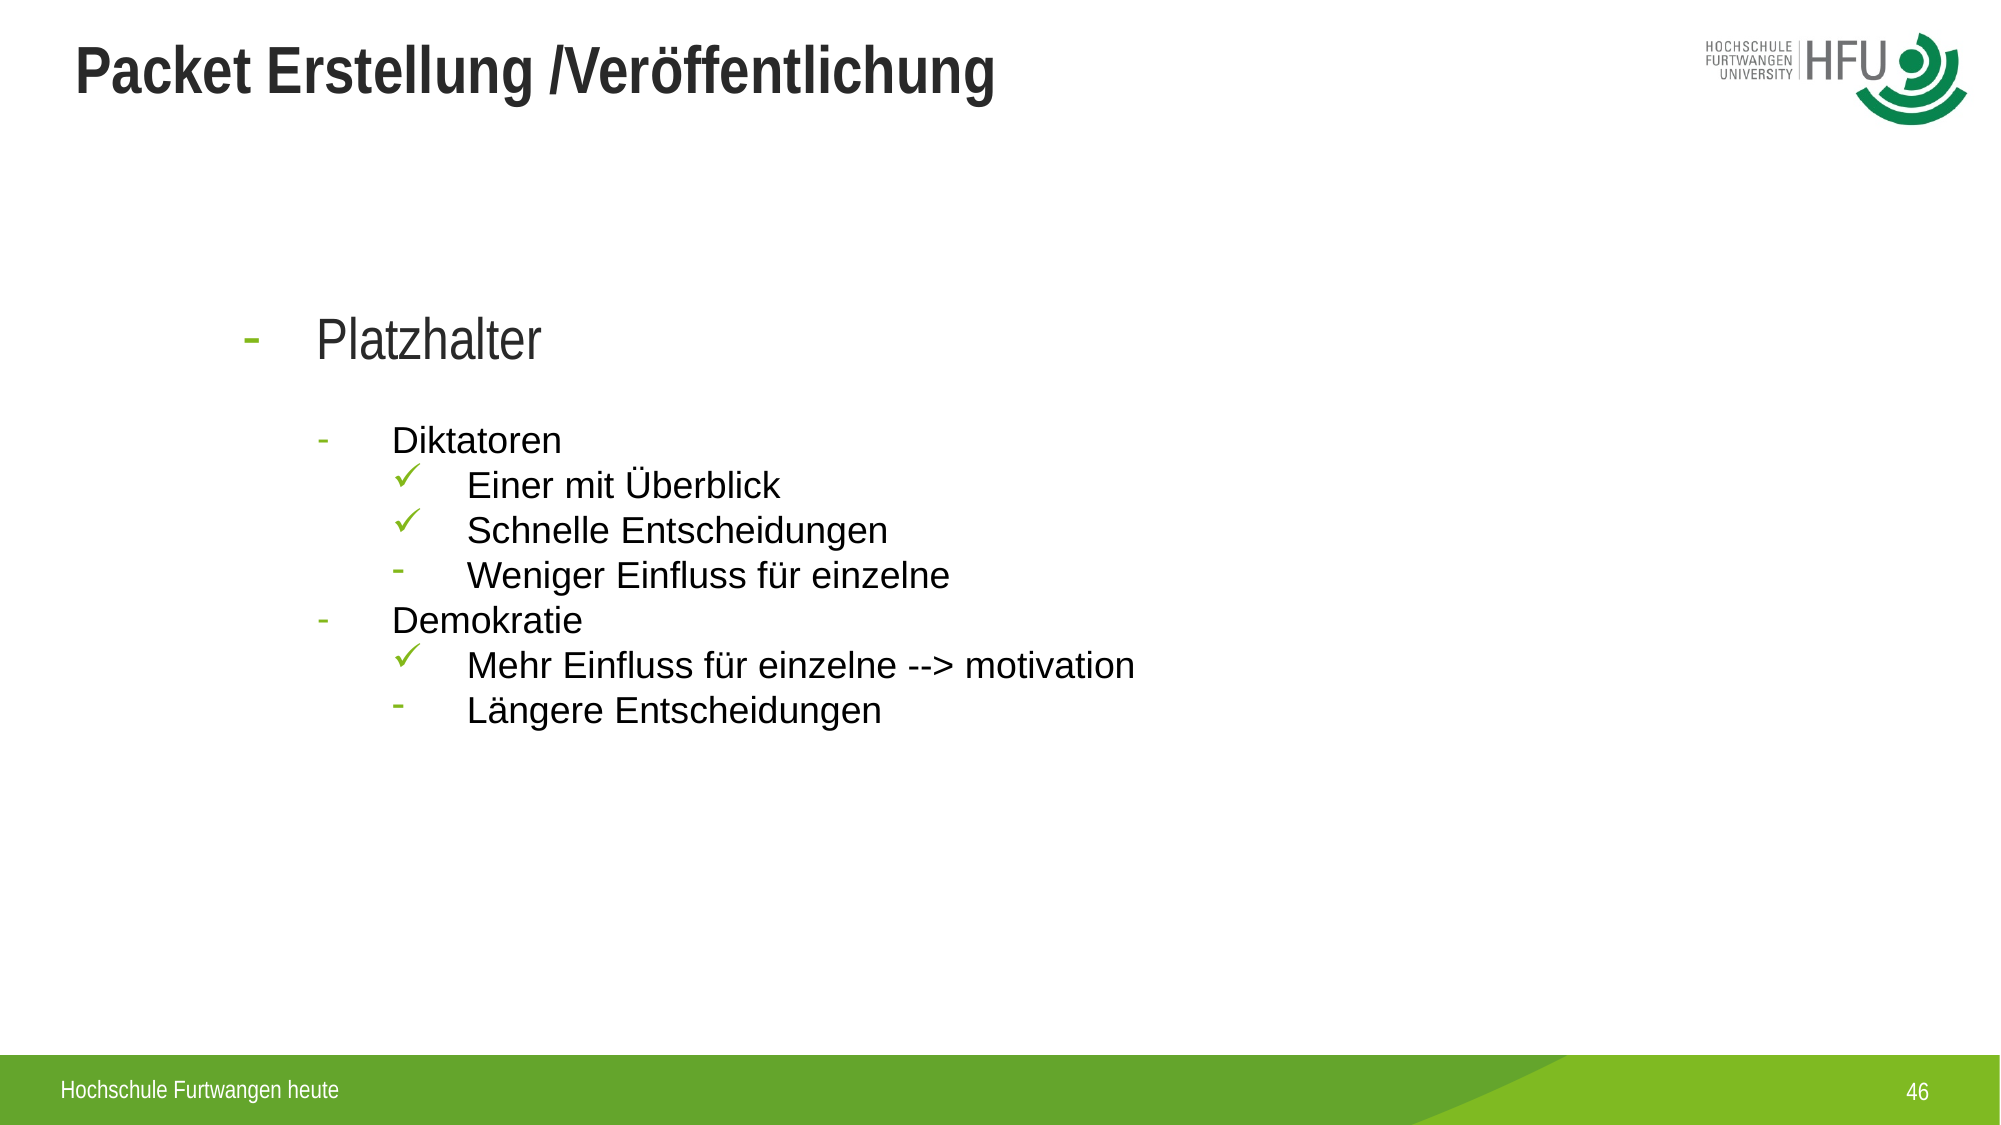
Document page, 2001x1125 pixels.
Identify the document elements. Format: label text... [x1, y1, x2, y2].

text_box Packet Erstellung /Veröffentlichung [60, 28, 1591, 102]
picture [1689, 19, 1981, 137]
text_box <number> [1672, 1057, 1945, 1124]
text_box Hochschule Furtwangen heute [60, 1058, 985, 1119]
text_box Platzhalter Diktatoren Einer mit Überblick Schnelle Entscheidungen Weniger Einfluss für einzelne Demokratie Mehr Einfluss für einzelne --> motivation Längere Entscheidungen [151, 248, 1642, 830]
picture [0, 1055, 2000, 1125]
